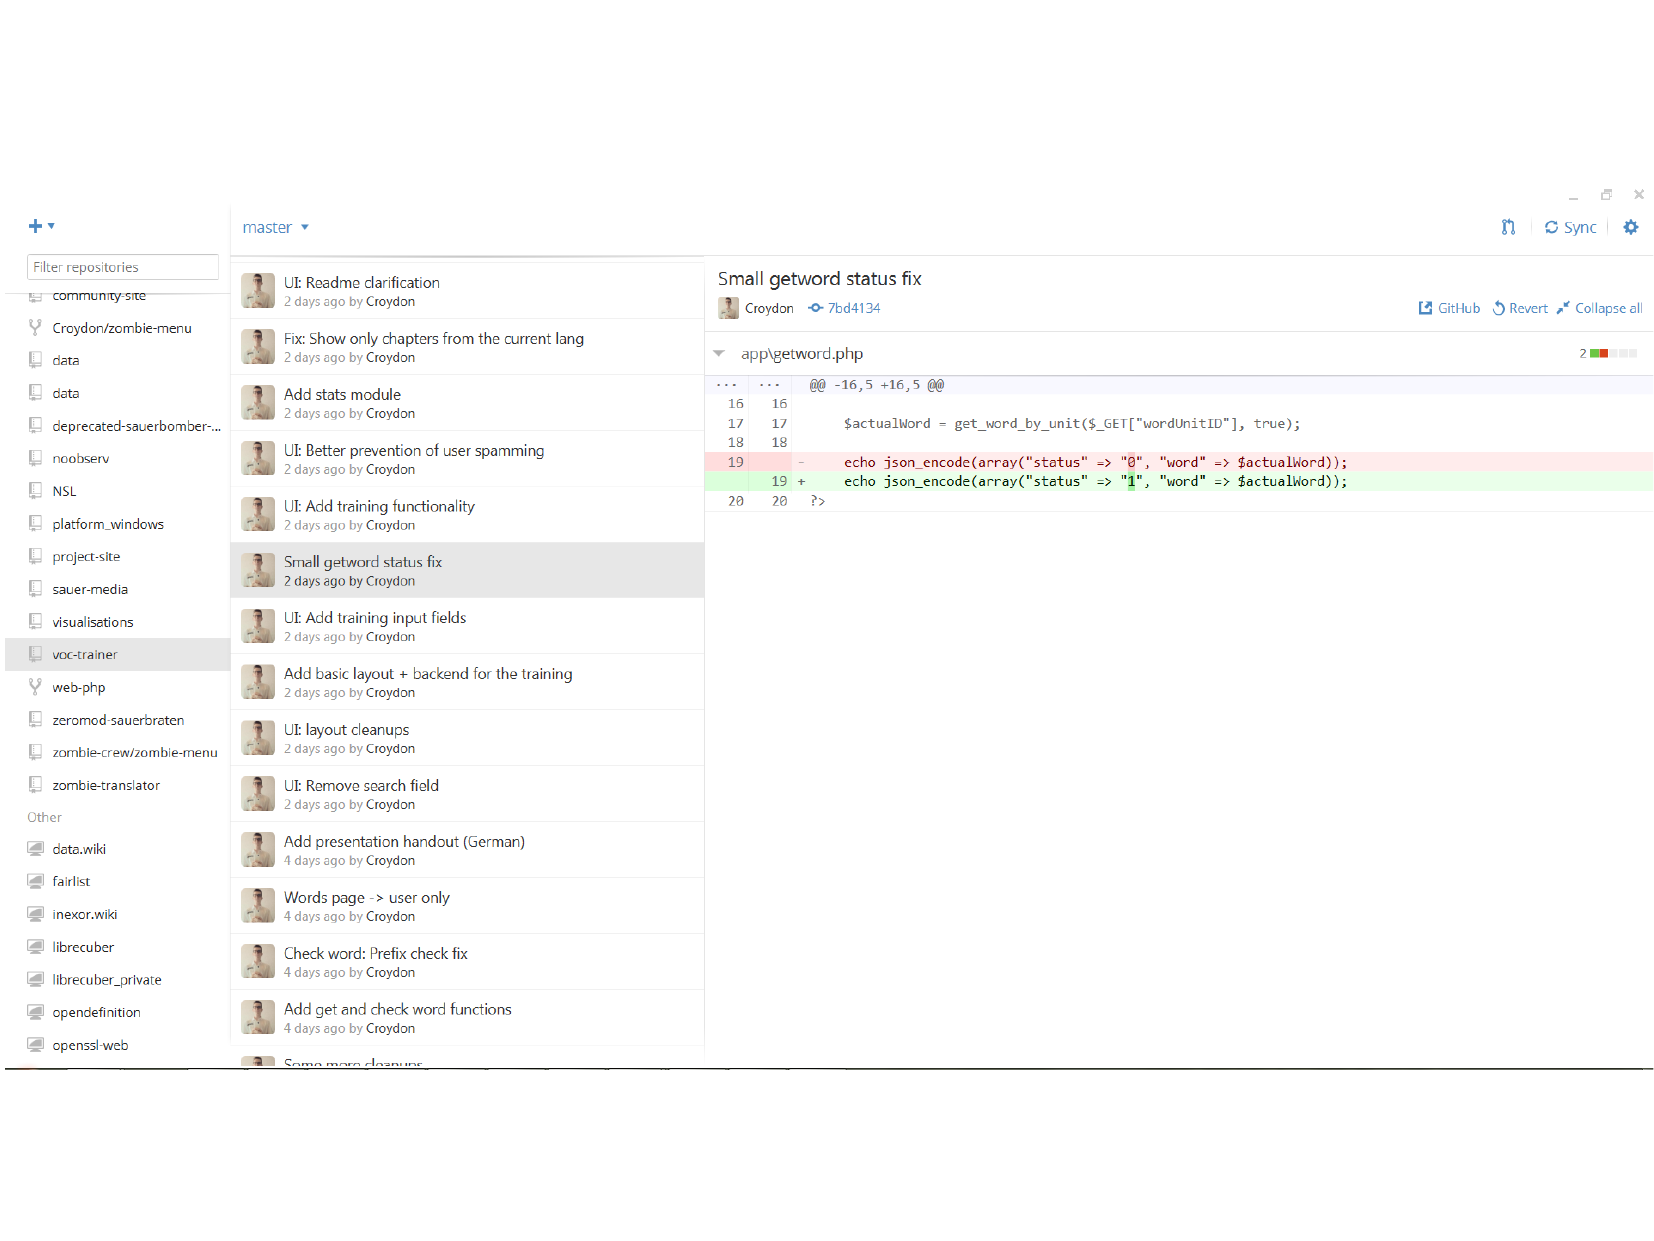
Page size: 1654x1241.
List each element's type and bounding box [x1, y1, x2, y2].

picture [5, 180, 1654, 1070]
